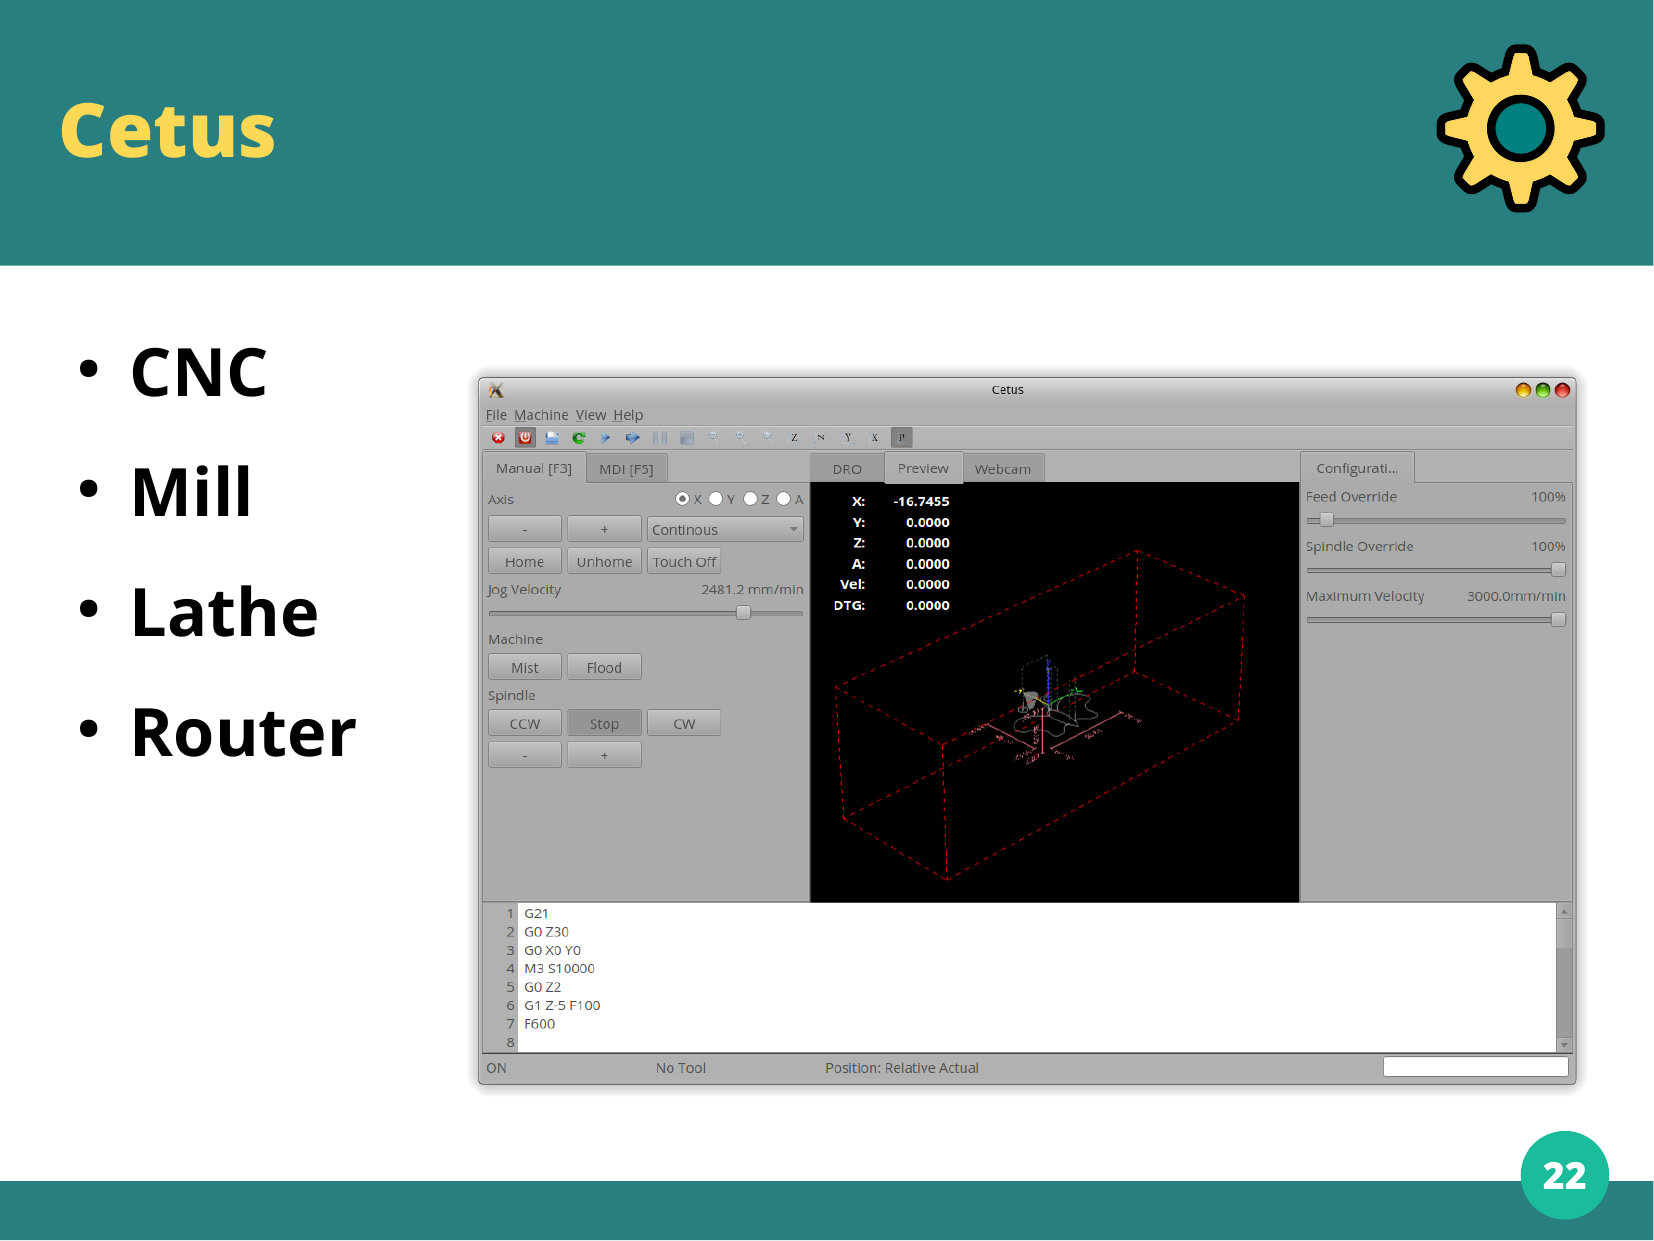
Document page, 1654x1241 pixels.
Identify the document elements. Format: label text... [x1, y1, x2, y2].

title Cetus [59, 49, 1595, 207]
list CNC Mill Lathe Router [59, 324, 1595, 1152]
picture [466, 364, 1588, 1097]
